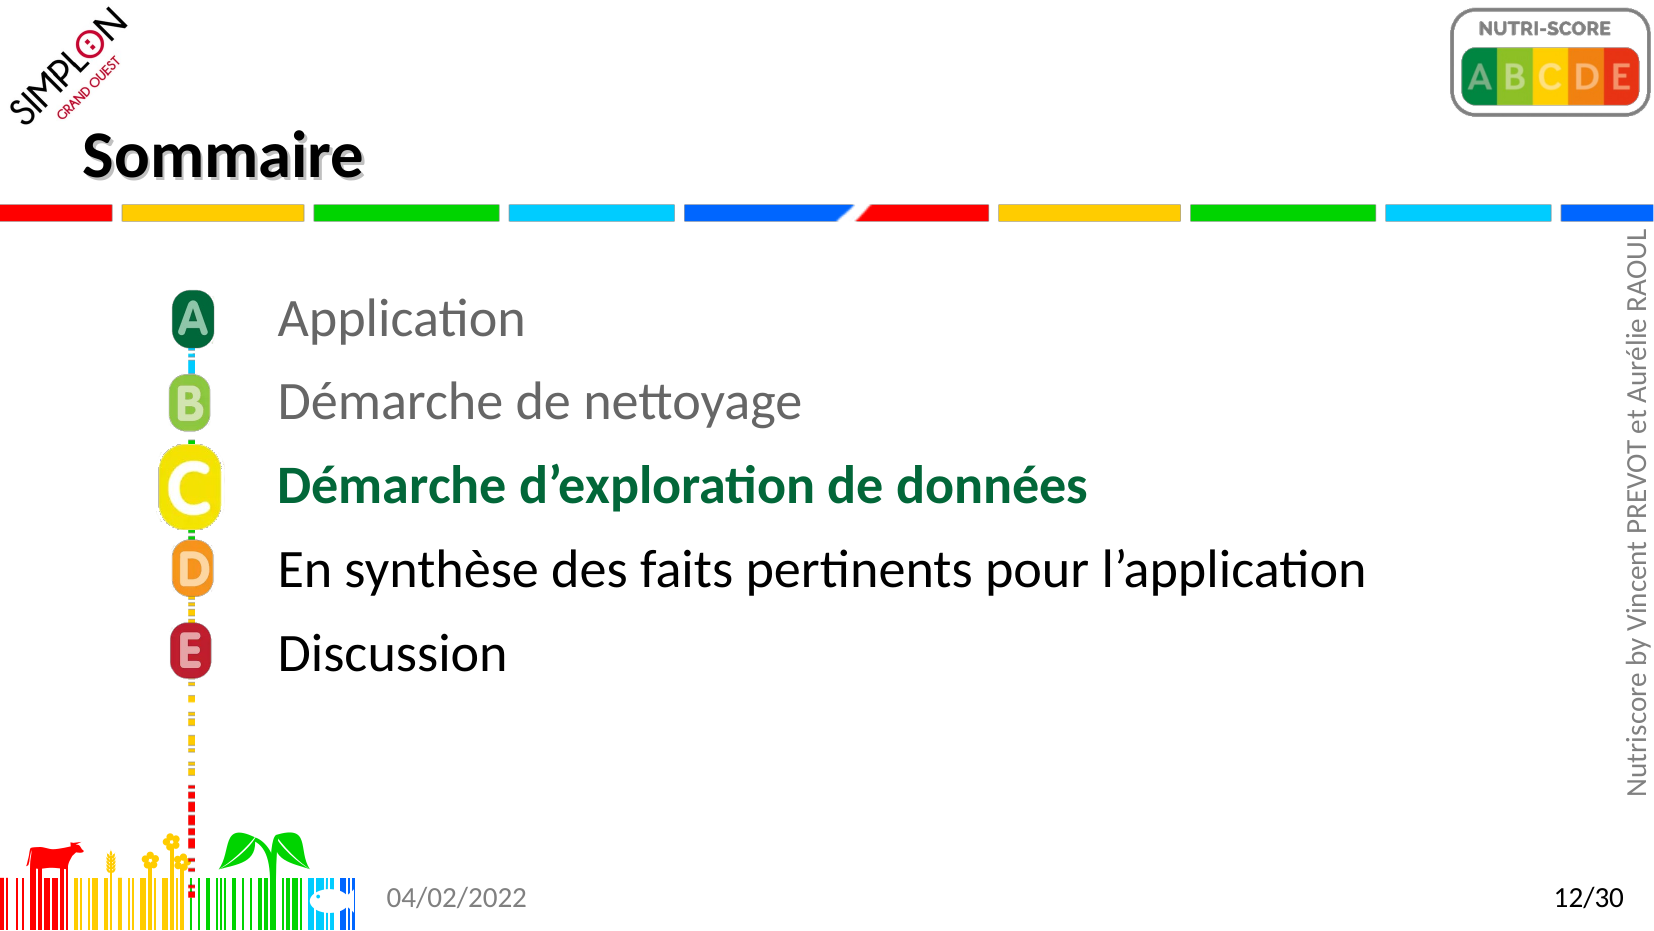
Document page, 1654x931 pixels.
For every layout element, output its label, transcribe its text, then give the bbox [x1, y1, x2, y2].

list Application Démarche de nettoyage Démarche d’exploration de données En synthèse des faits pertinents pour l’application Discussion [206, 295, 1577, 827]
title Sommaire [82, 108, 1571, 213]
picture [1448, 4, 1654, 119]
picture [0, 373, 355, 930]
picture [0, 200, 1654, 225]
picture [171, 289, 215, 349]
picture [2, 2, 147, 147]
